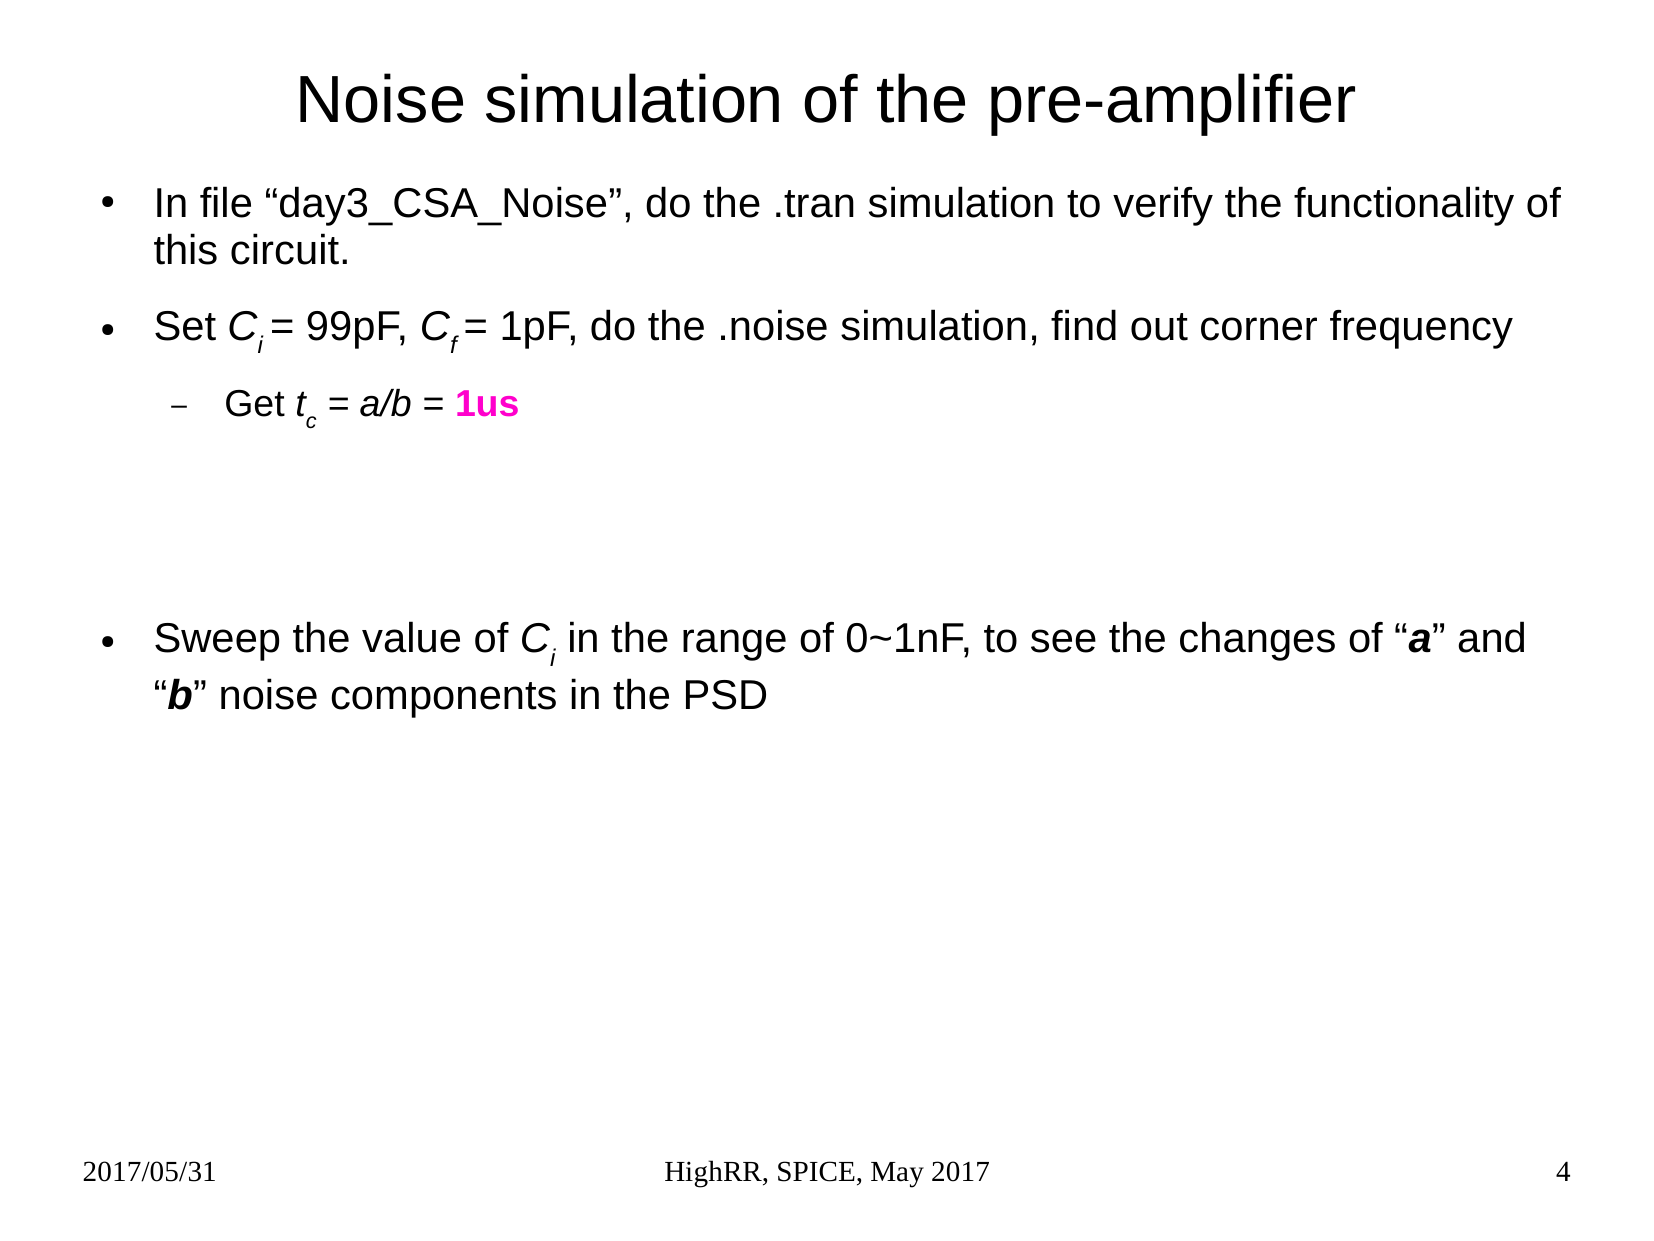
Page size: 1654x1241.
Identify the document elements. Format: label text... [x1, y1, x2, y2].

title Noise simulation of the pre-amplifier [82, 49, 1571, 151]
list In file “day3_CSA_Noise”, do the .tran simulation to verify the functionality of this circuit. Set Ci = 99pF, Cf = 1pF, do the .noise simulation, find out corner frequency Get tc = a/b = 1us Sweep the value of Ci in the range of 0~1nF, to see the changes of “a” and “b” noise components in the PSD [82, 180, 1571, 1141]
